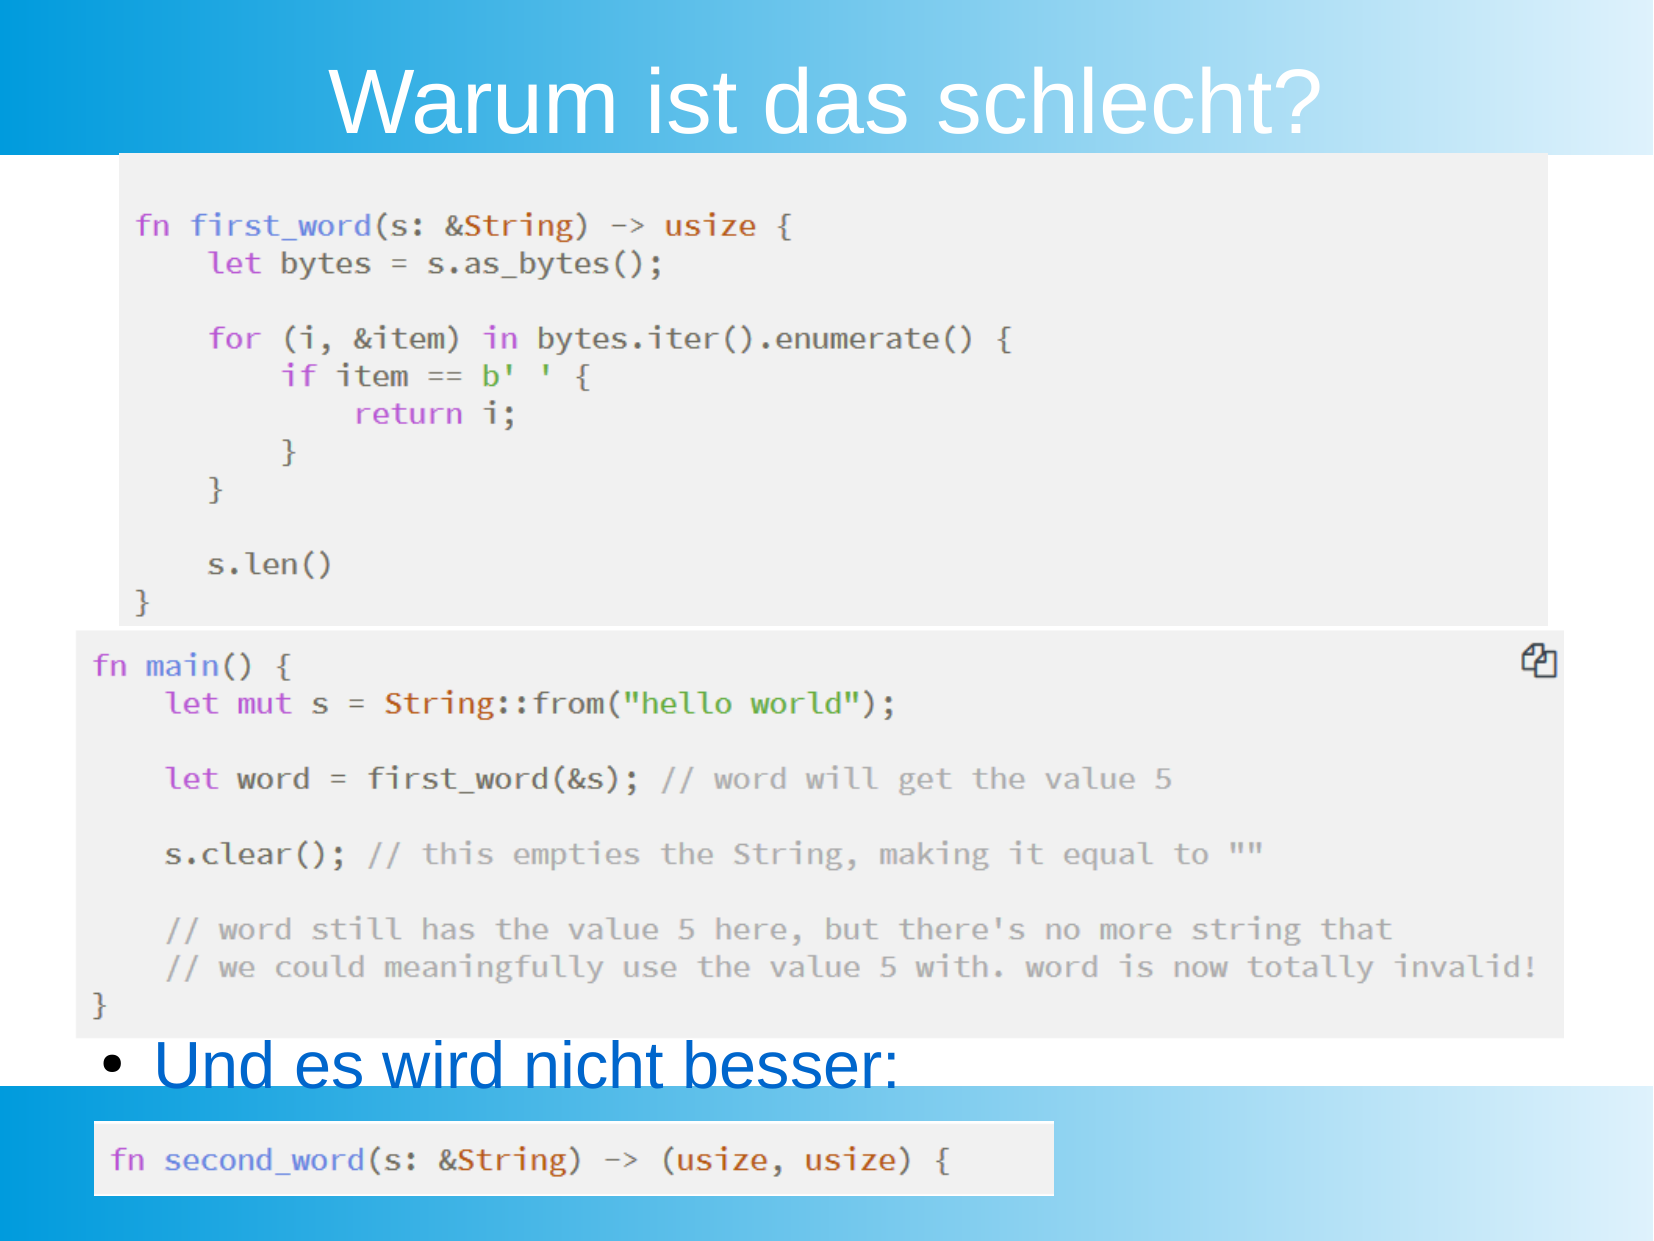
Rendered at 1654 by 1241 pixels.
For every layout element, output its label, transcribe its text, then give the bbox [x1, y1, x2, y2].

title Warum ist das schlecht? [82, 49, 1571, 155]
picture [95, 1121, 1054, 1196]
list Und es wird nicht besser: [82, 1027, 1571, 1199]
picture [70, 153, 1564, 1040]
